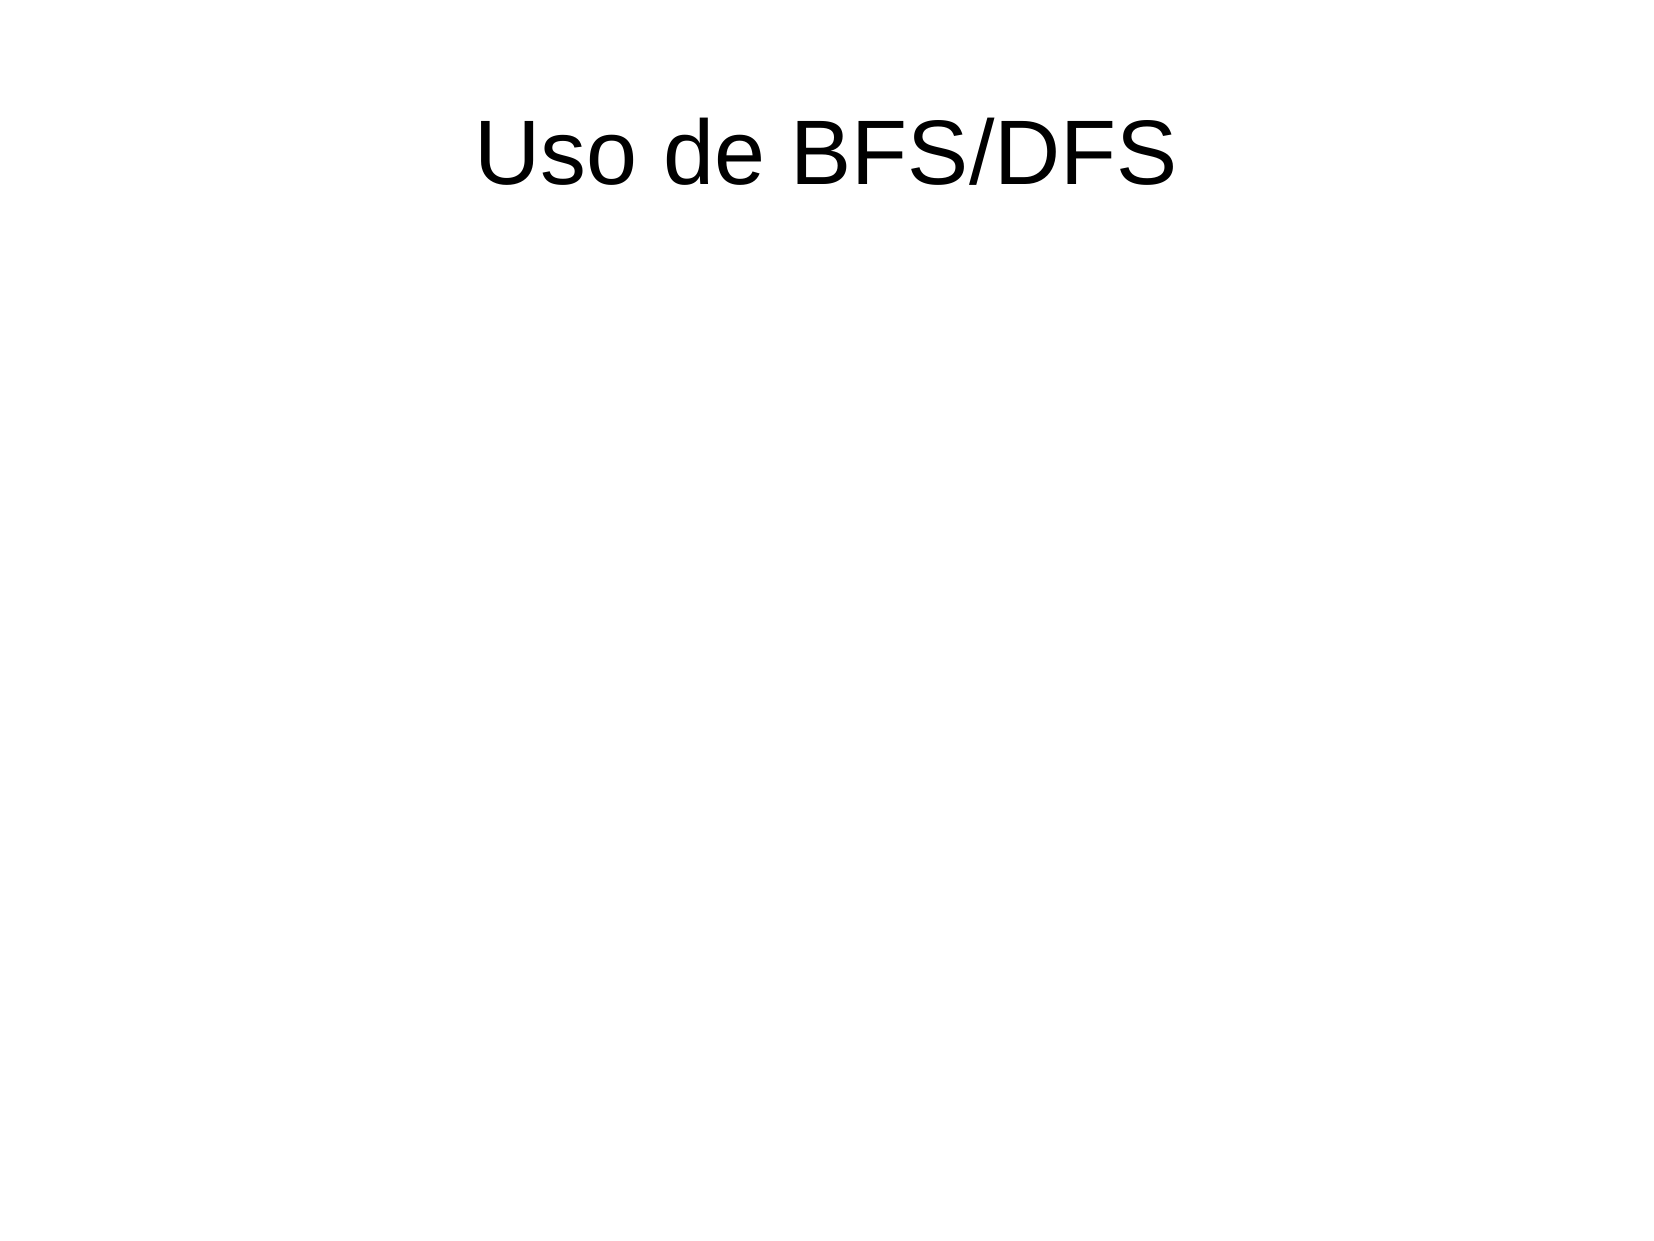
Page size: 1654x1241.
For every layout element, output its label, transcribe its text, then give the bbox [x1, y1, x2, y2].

title Uso de BFS/DFS [82, 49, 1571, 257]
